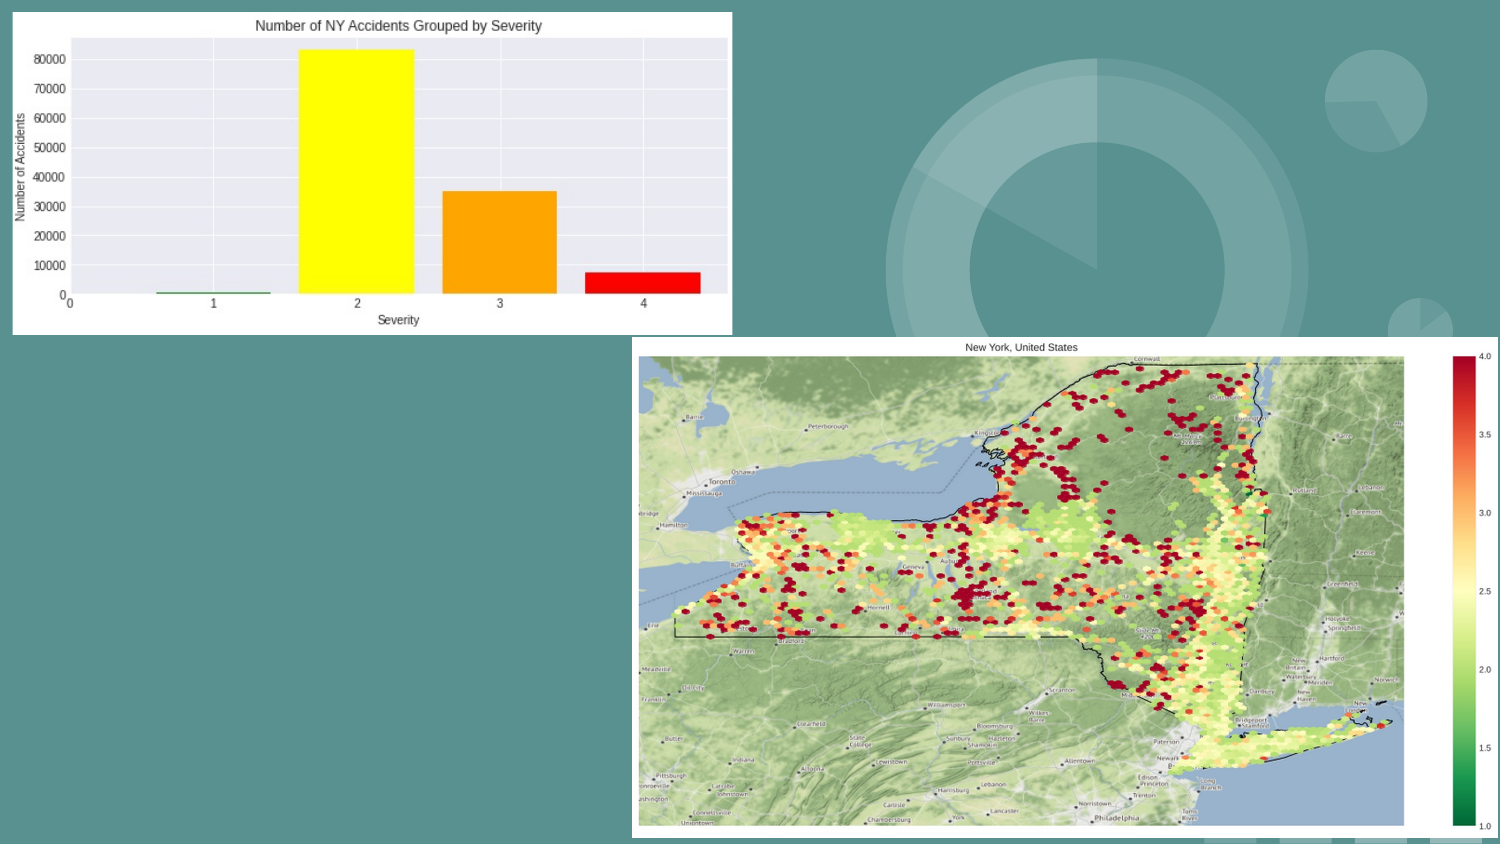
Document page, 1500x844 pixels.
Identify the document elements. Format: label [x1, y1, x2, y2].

picture [12, 12, 733, 335]
picture [632, 337, 1498, 838]
